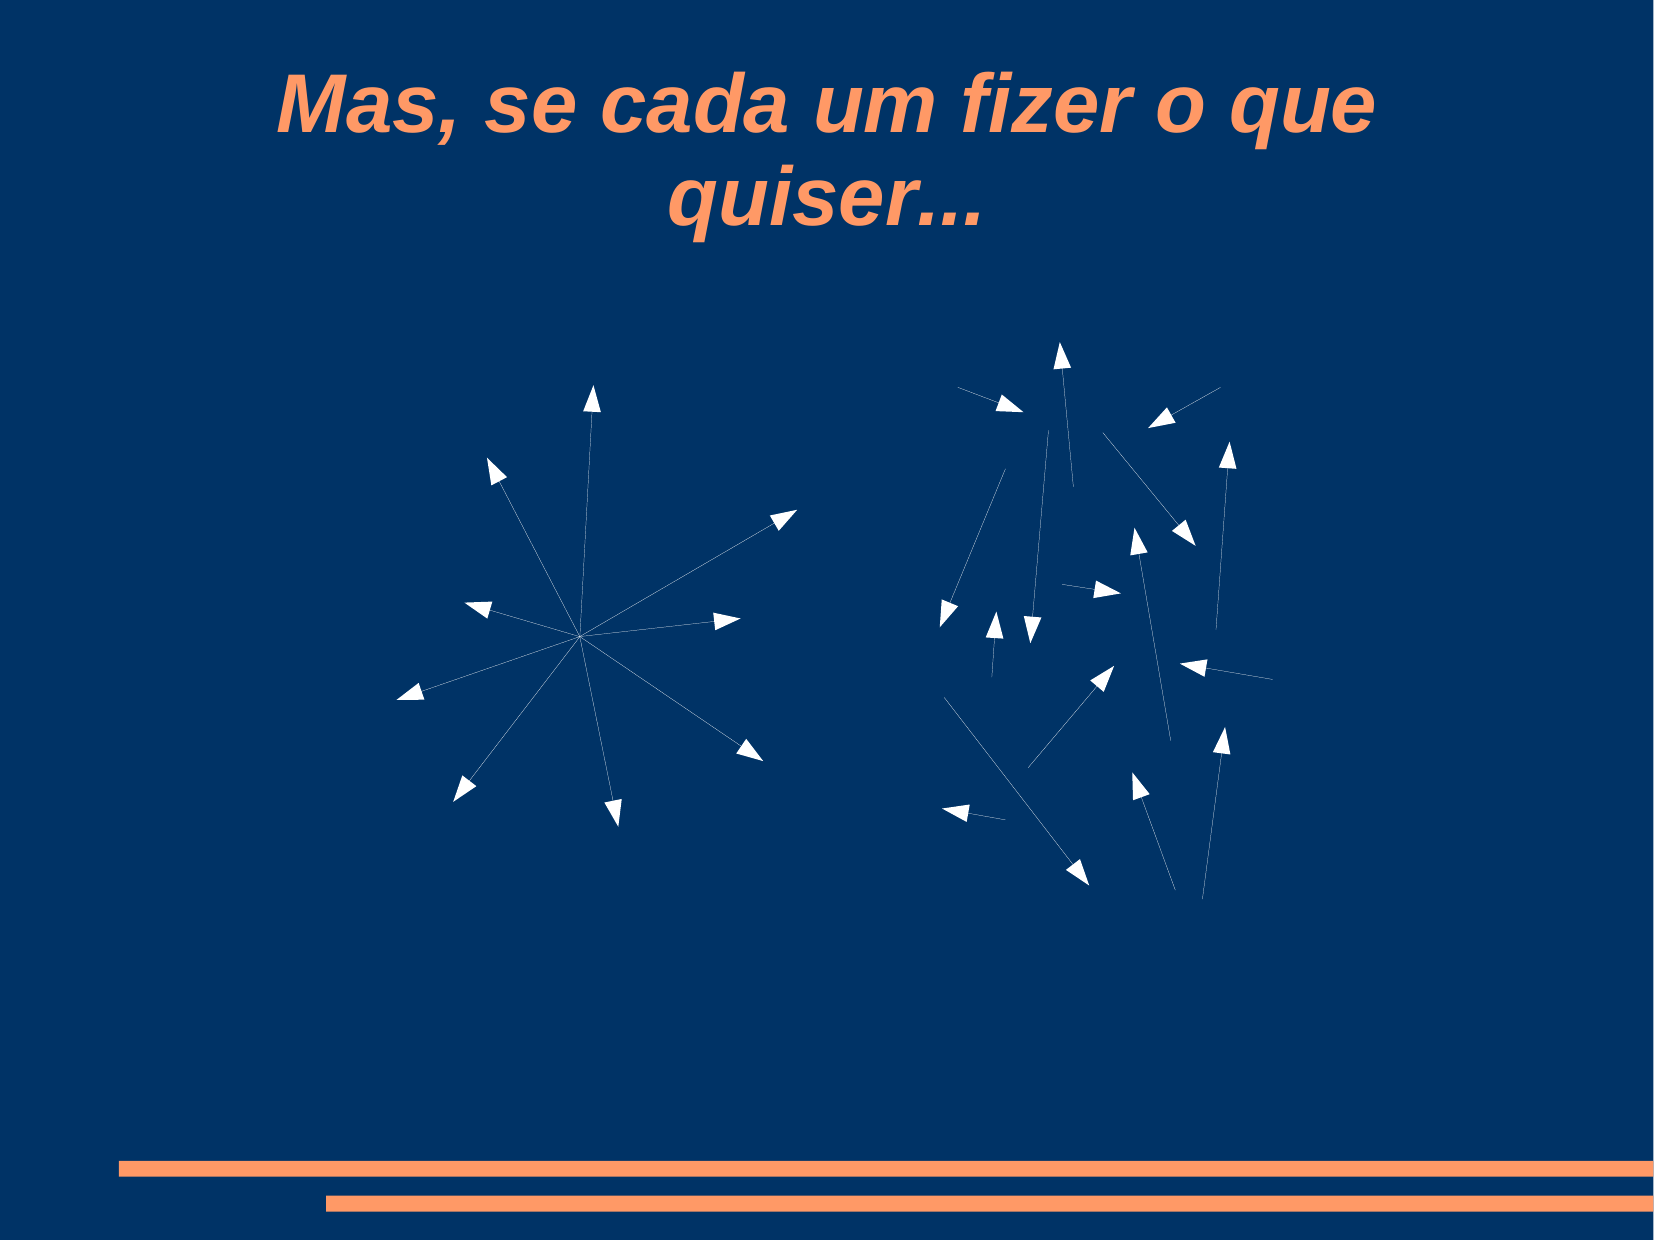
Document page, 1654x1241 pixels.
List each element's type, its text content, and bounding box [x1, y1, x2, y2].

title Mas, se cada um fizer o que quiser... [121, 46, 1534, 254]
